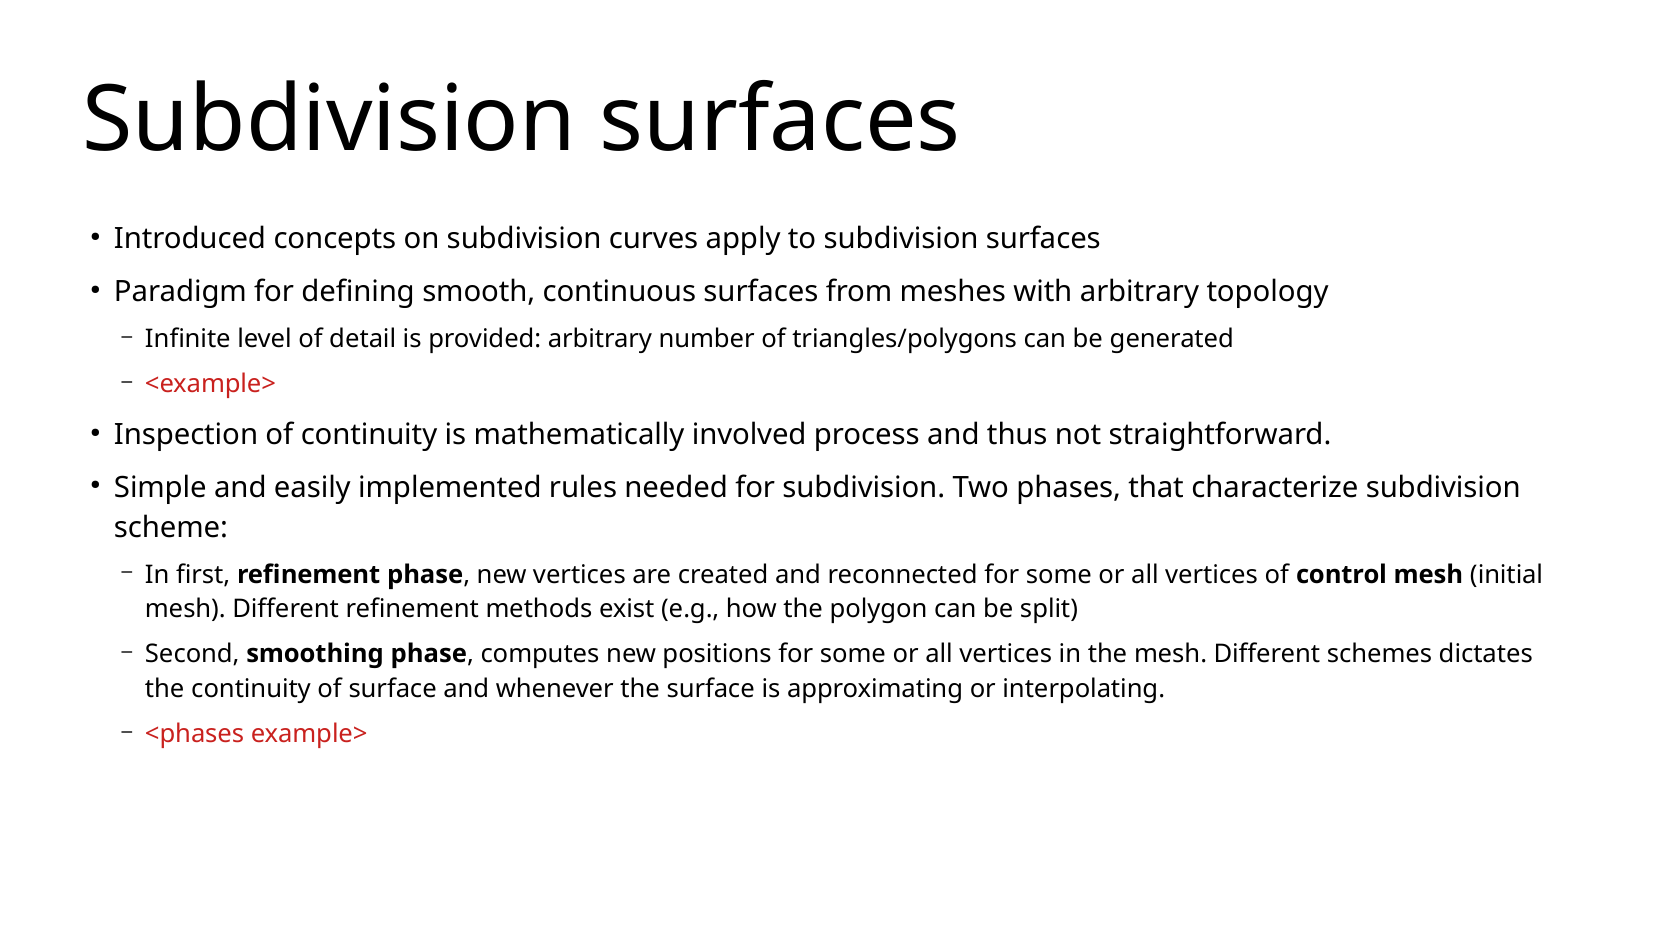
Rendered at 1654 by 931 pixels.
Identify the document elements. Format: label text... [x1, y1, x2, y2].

title Subdivision surfaces [82, 37, 1571, 193]
list Introduced concepts on subdivision curves apply to subdivision surfaces Paradigm for defining smooth, continuous surfaces from meshes with arbitrary topology Infinite level of detail is provided: arbitrary number of triangles/polygons can be generated <example> Inspection of continuity is mathematically involved process and thus not straightforward. Simple and easily implemented rules needed for subdivision. Two phases, that characterize subdivision scheme: In first, refinement phase, new vertices are created and reconnected for some or all vertices of control mesh (initial mesh). Different refinement methods exist (e.g., how the polygon can be split) Second, smoothing phase, computes new positions for some or all vertices in the mesh. Different schemes dictates the continuity of surface and whenever the surface is approximating or interpolating. <phases example> [82, 217, 1571, 758]
